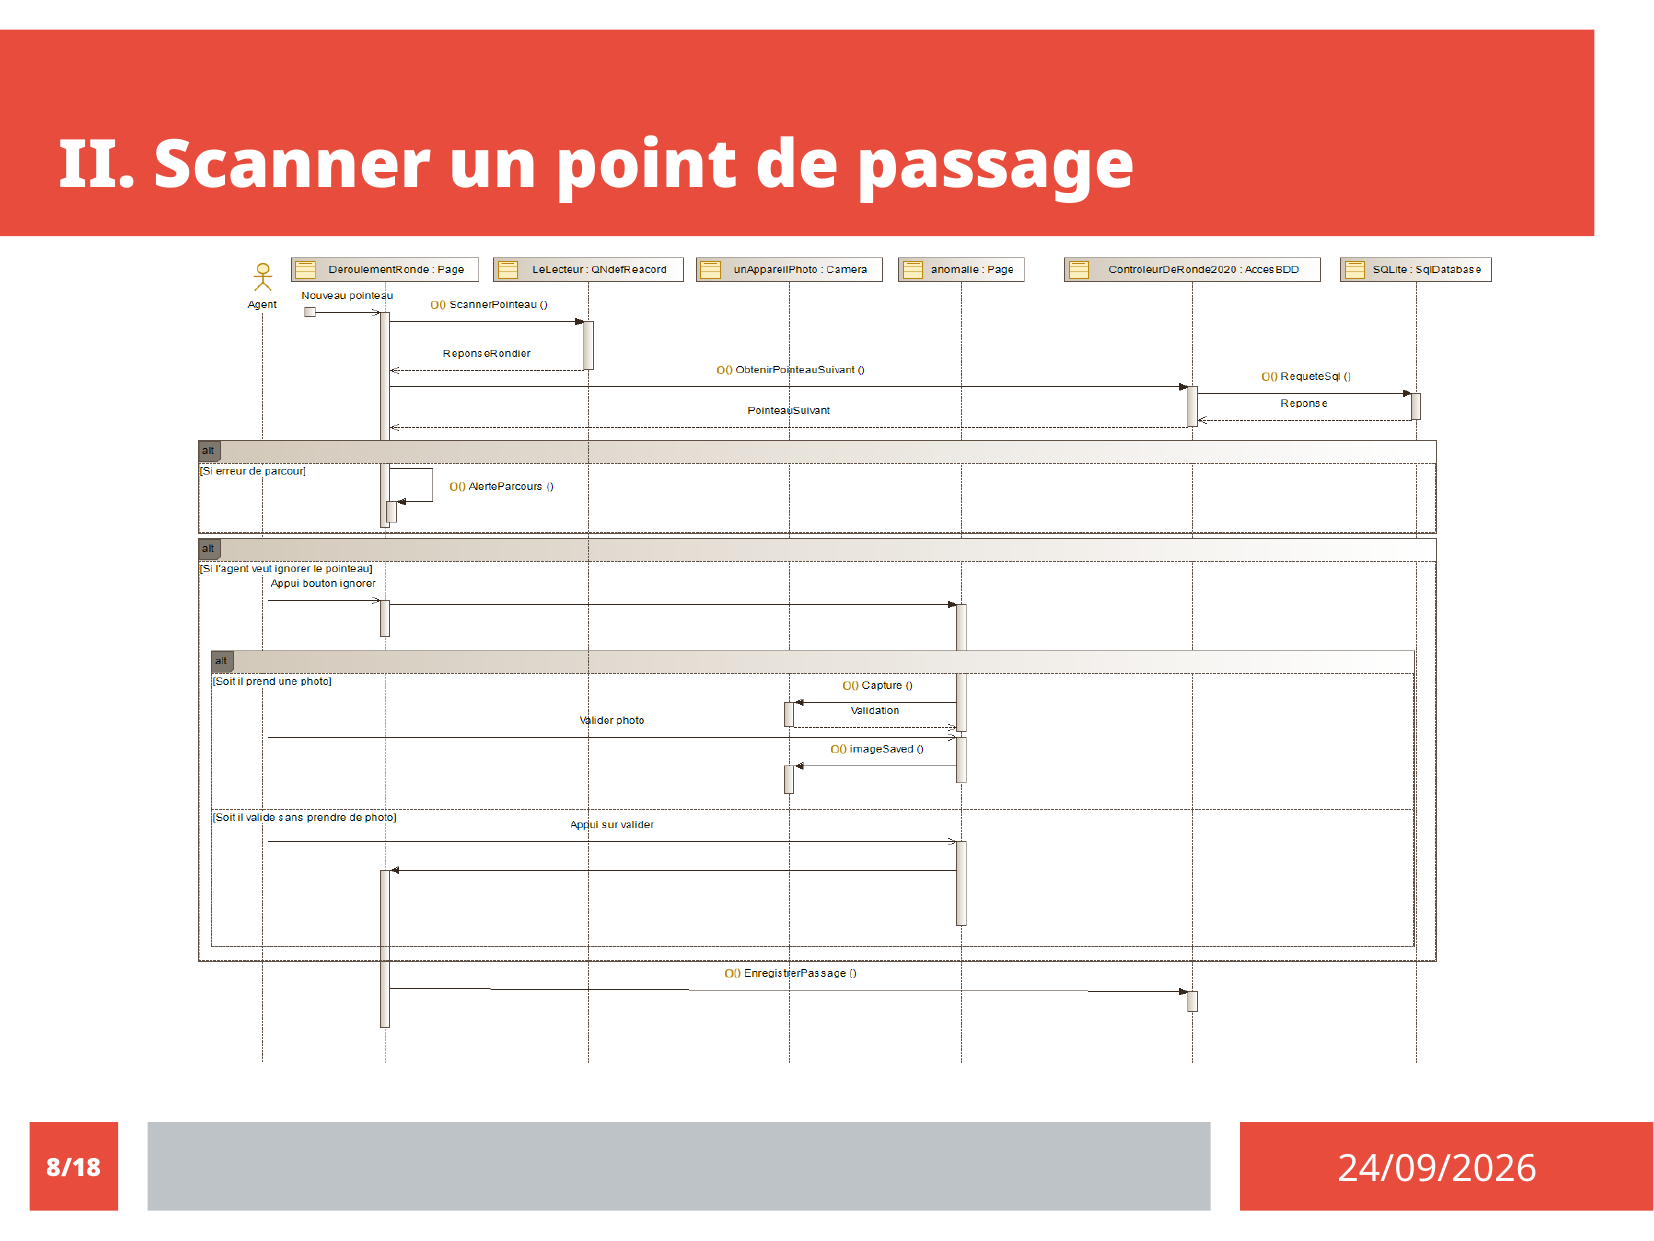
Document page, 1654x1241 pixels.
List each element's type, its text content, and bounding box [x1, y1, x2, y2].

title II. Scanner un point de passage [59, 59, 1595, 207]
picture [188, 249, 1501, 1063]
